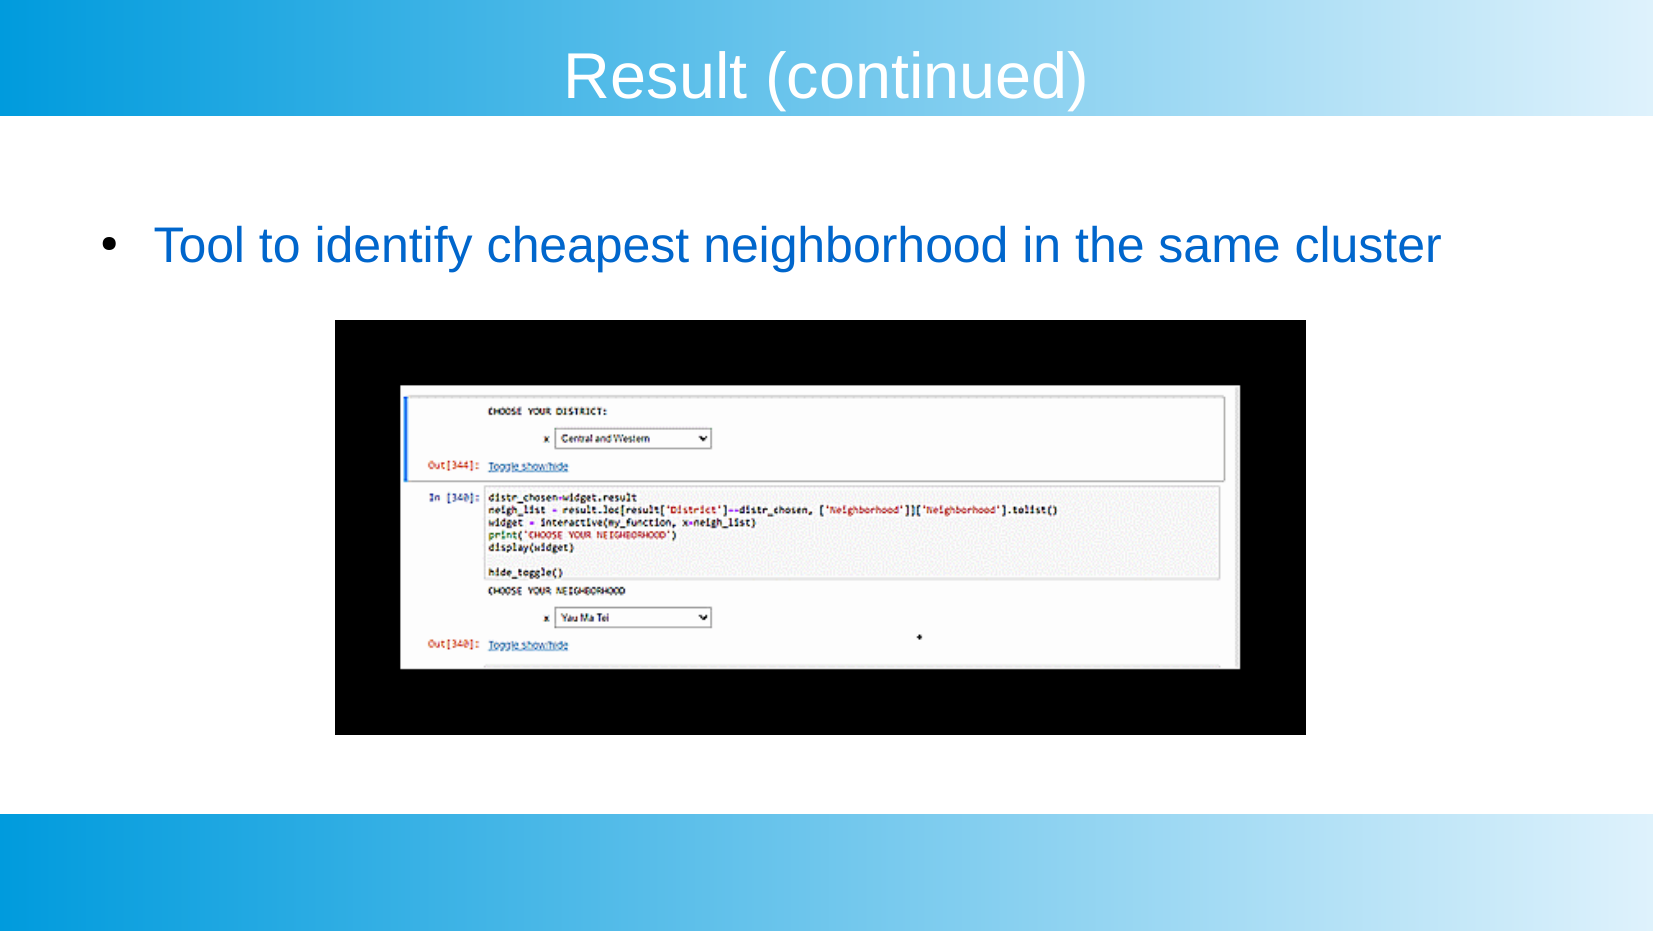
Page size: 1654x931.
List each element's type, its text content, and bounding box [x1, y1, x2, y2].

list Tool to identify cheapest neighborhood in the same cluster [82, 217, 1571, 758]
title Result (continued) [82, 37, 1571, 116]
picture [335, 320, 1306, 736]
